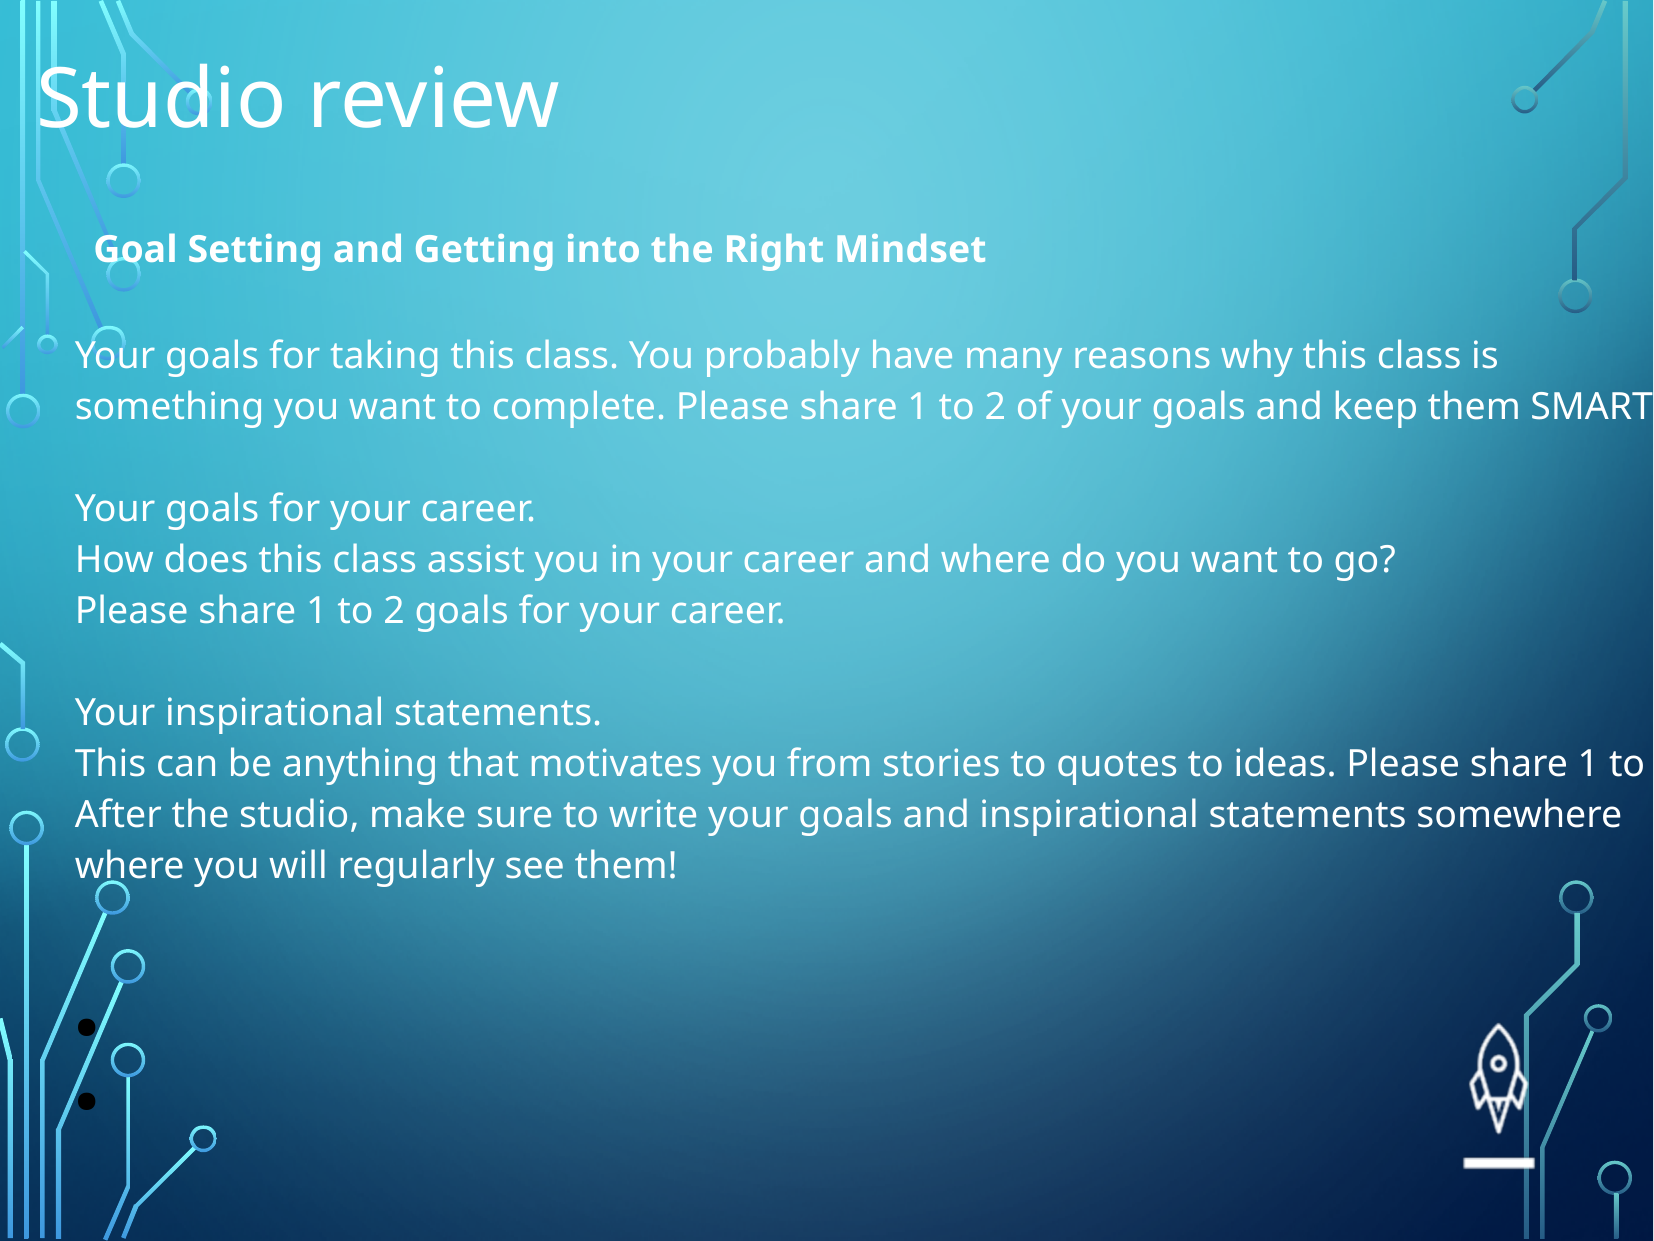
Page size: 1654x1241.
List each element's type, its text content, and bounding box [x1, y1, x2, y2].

text_box Studio review [19, 17, 1599, 174]
picture [1379, 975, 1620, 1216]
text_box Goal Setting and Getting into the Right Mindset Your goals for taking this class. You probably have many reasons why this class is something you want to complete. Please share 1 to 2 of your goals and keep them SMART! Your goals for your career. How does this class assist you in your career and where do you want to go? Please share 1 to 2 goals for your career. Your inspirational statements. This can be anything that motivates you from stories to quotes to ideas. Please share 1 to 2. After the studio, make sure to write your goals and inspirational statements somewhere where you will regularly see them! [60, 195, 1463, 1097]
